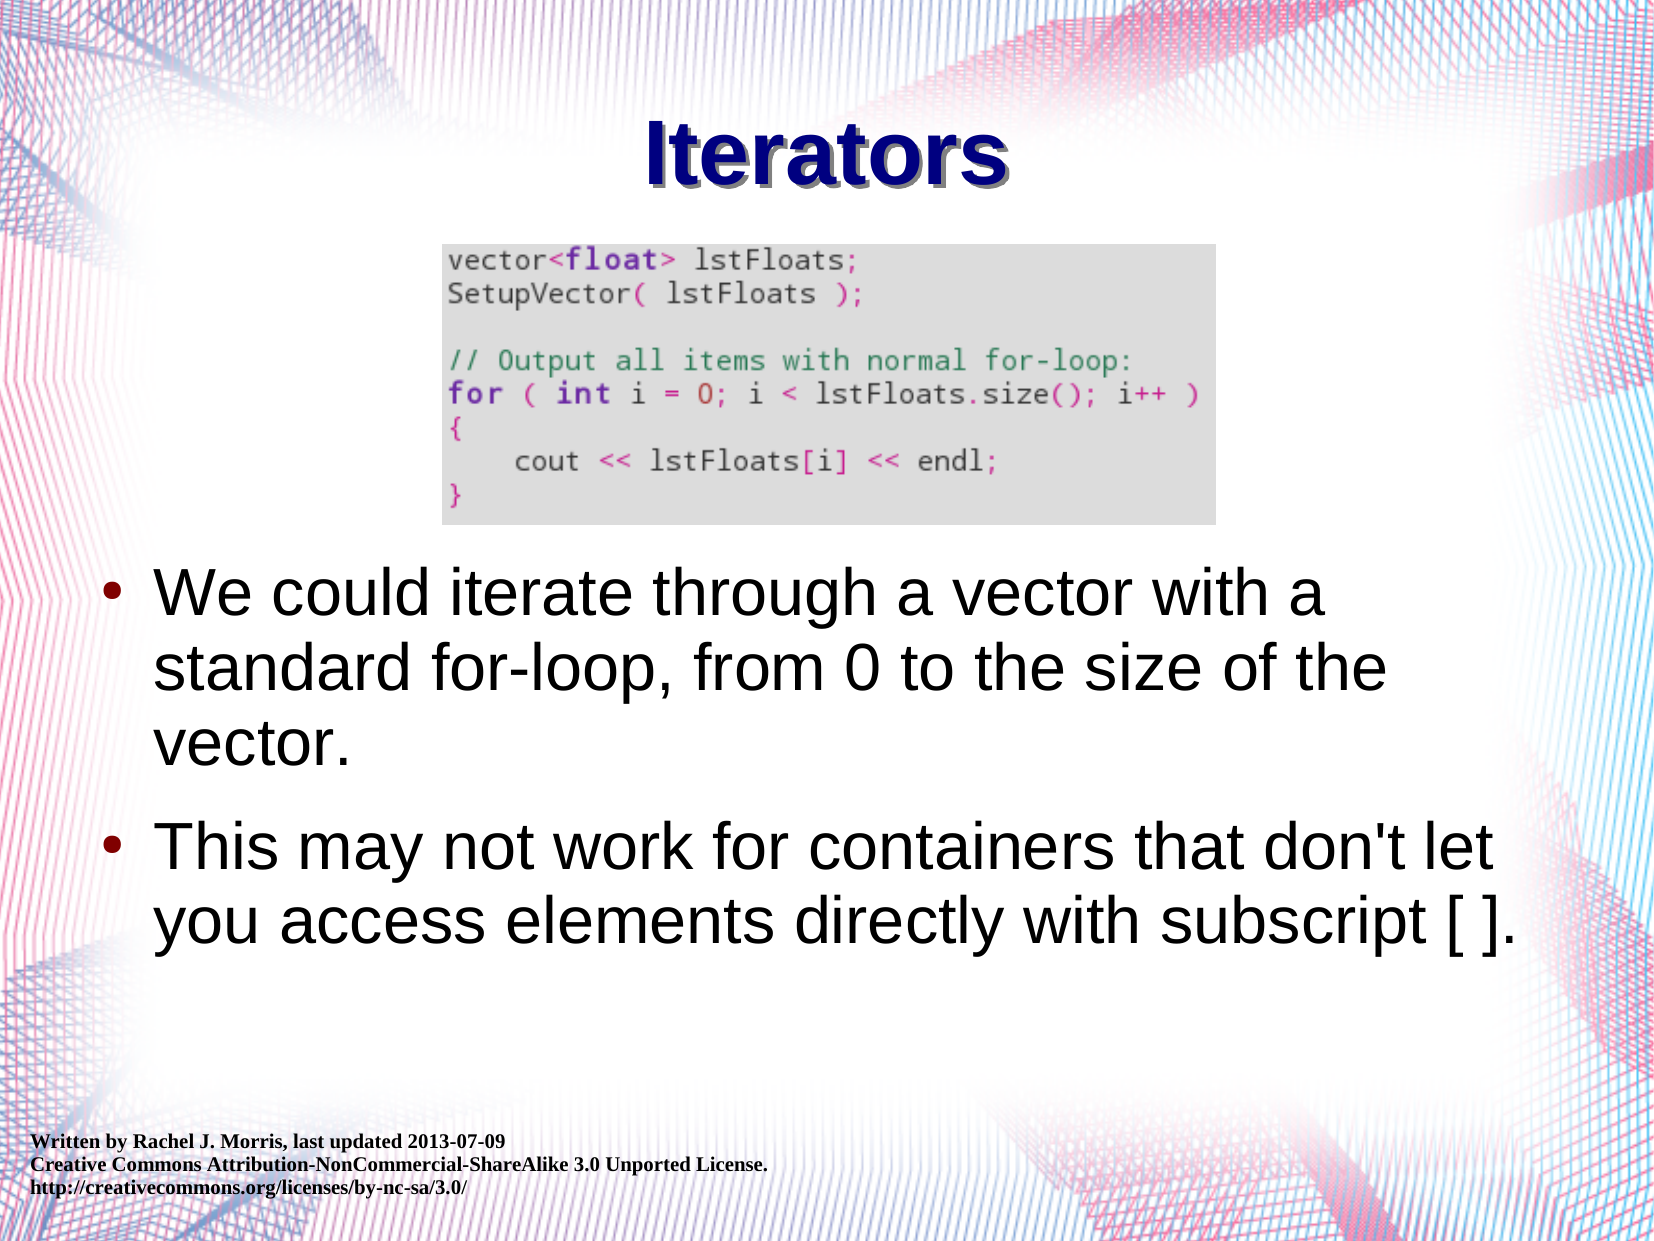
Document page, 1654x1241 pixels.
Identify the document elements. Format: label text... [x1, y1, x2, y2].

list We could iterate through a vector with a standard for-loop, from 0 to the size of the vector. This may not work for containers that don't let you access elements directly with subscript [ ]. [82, 555, 1571, 1010]
picture [0, 0, 1654, 1241]
title Iterators [82, 49, 1571, 257]
